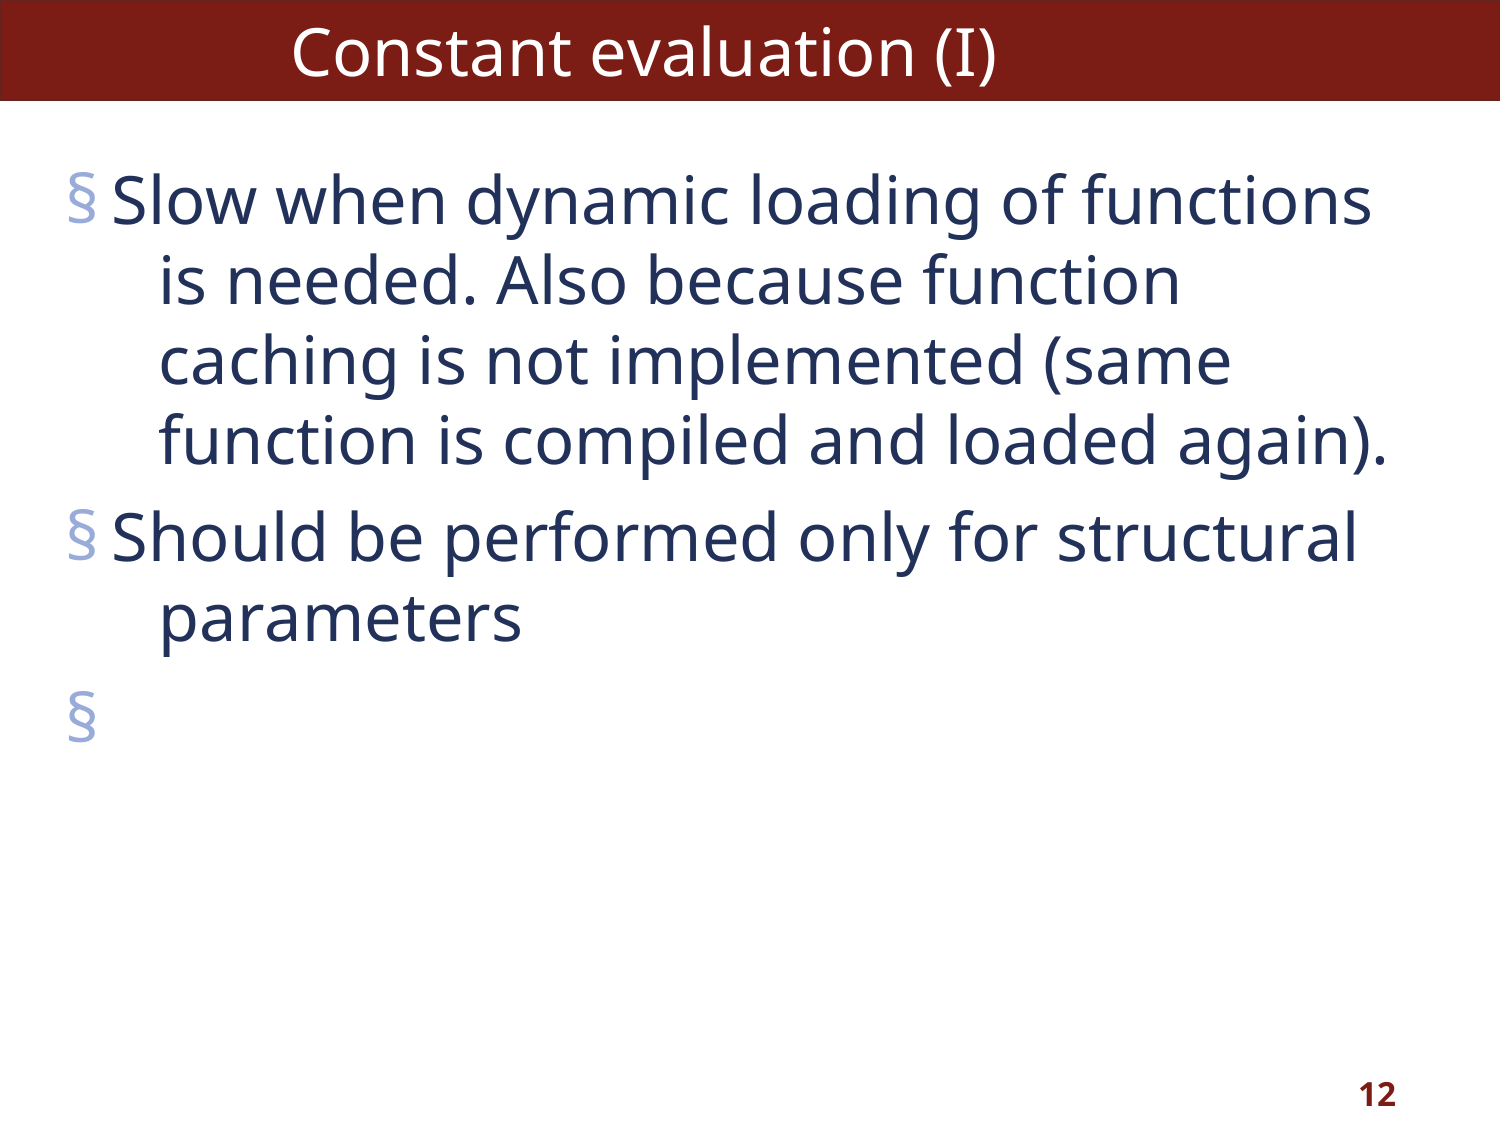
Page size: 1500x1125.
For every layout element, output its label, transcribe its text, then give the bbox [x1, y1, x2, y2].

text_box 12 [1342, 1065, 1493, 1116]
title Constant evaluation (I) [275, 0, 1500, 100]
list Slow when dynamic loading of functions is needed. Also because function caching is not implemented (same function is compiled and loaded again). Should be performed only for structural parameters [50, 149, 1451, 1075]
